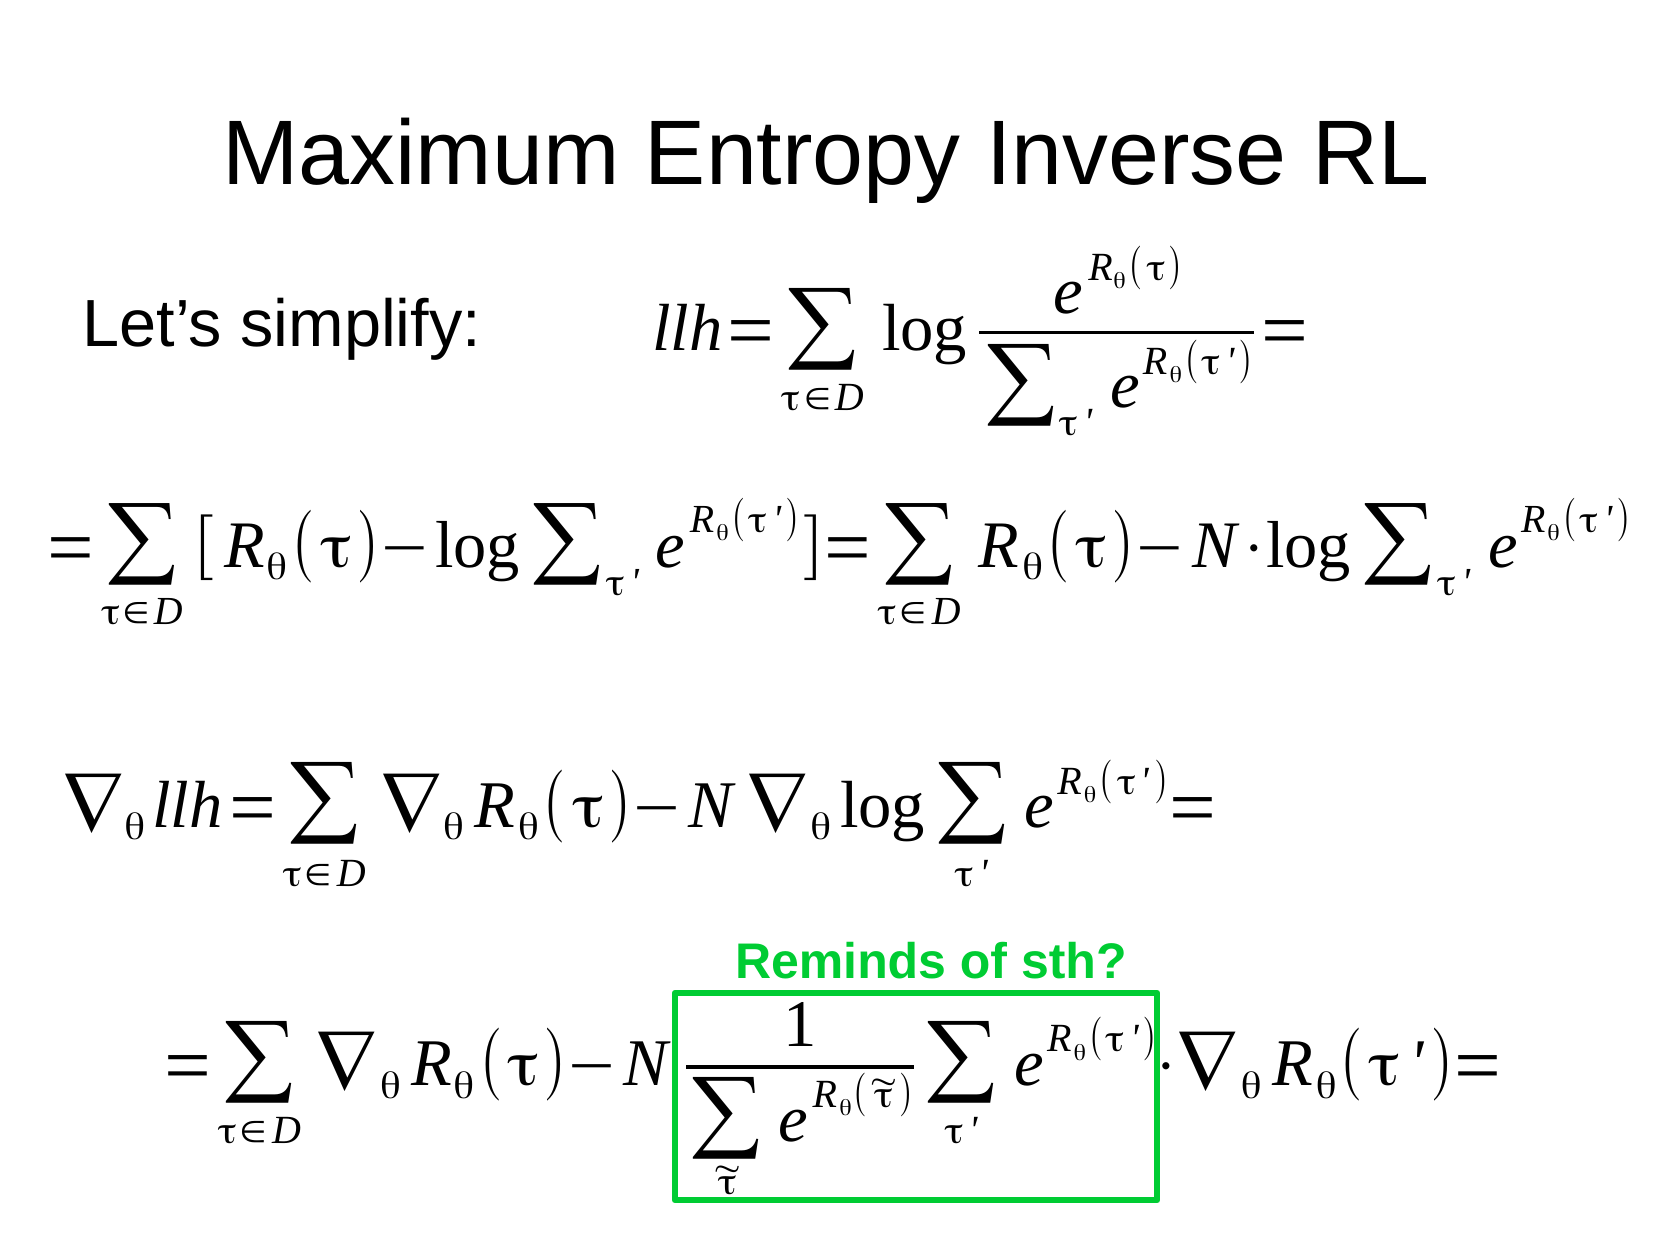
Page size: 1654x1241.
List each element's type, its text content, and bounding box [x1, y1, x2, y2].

text_box Reminds of sth? [735, 905, 1130, 1018]
subtitle Let’s simplify: [82, 242, 1571, 403]
chart [1130, 987, 1517, 1198]
text_box [675, 992, 1158, 1201]
title Maximum Entropy Inverse RL [82, 49, 1571, 242]
chart [55, 756, 1232, 895]
chart [33, 496, 1637, 634]
chart [150, 987, 735, 1198]
chart [646, 243, 1324, 445]
